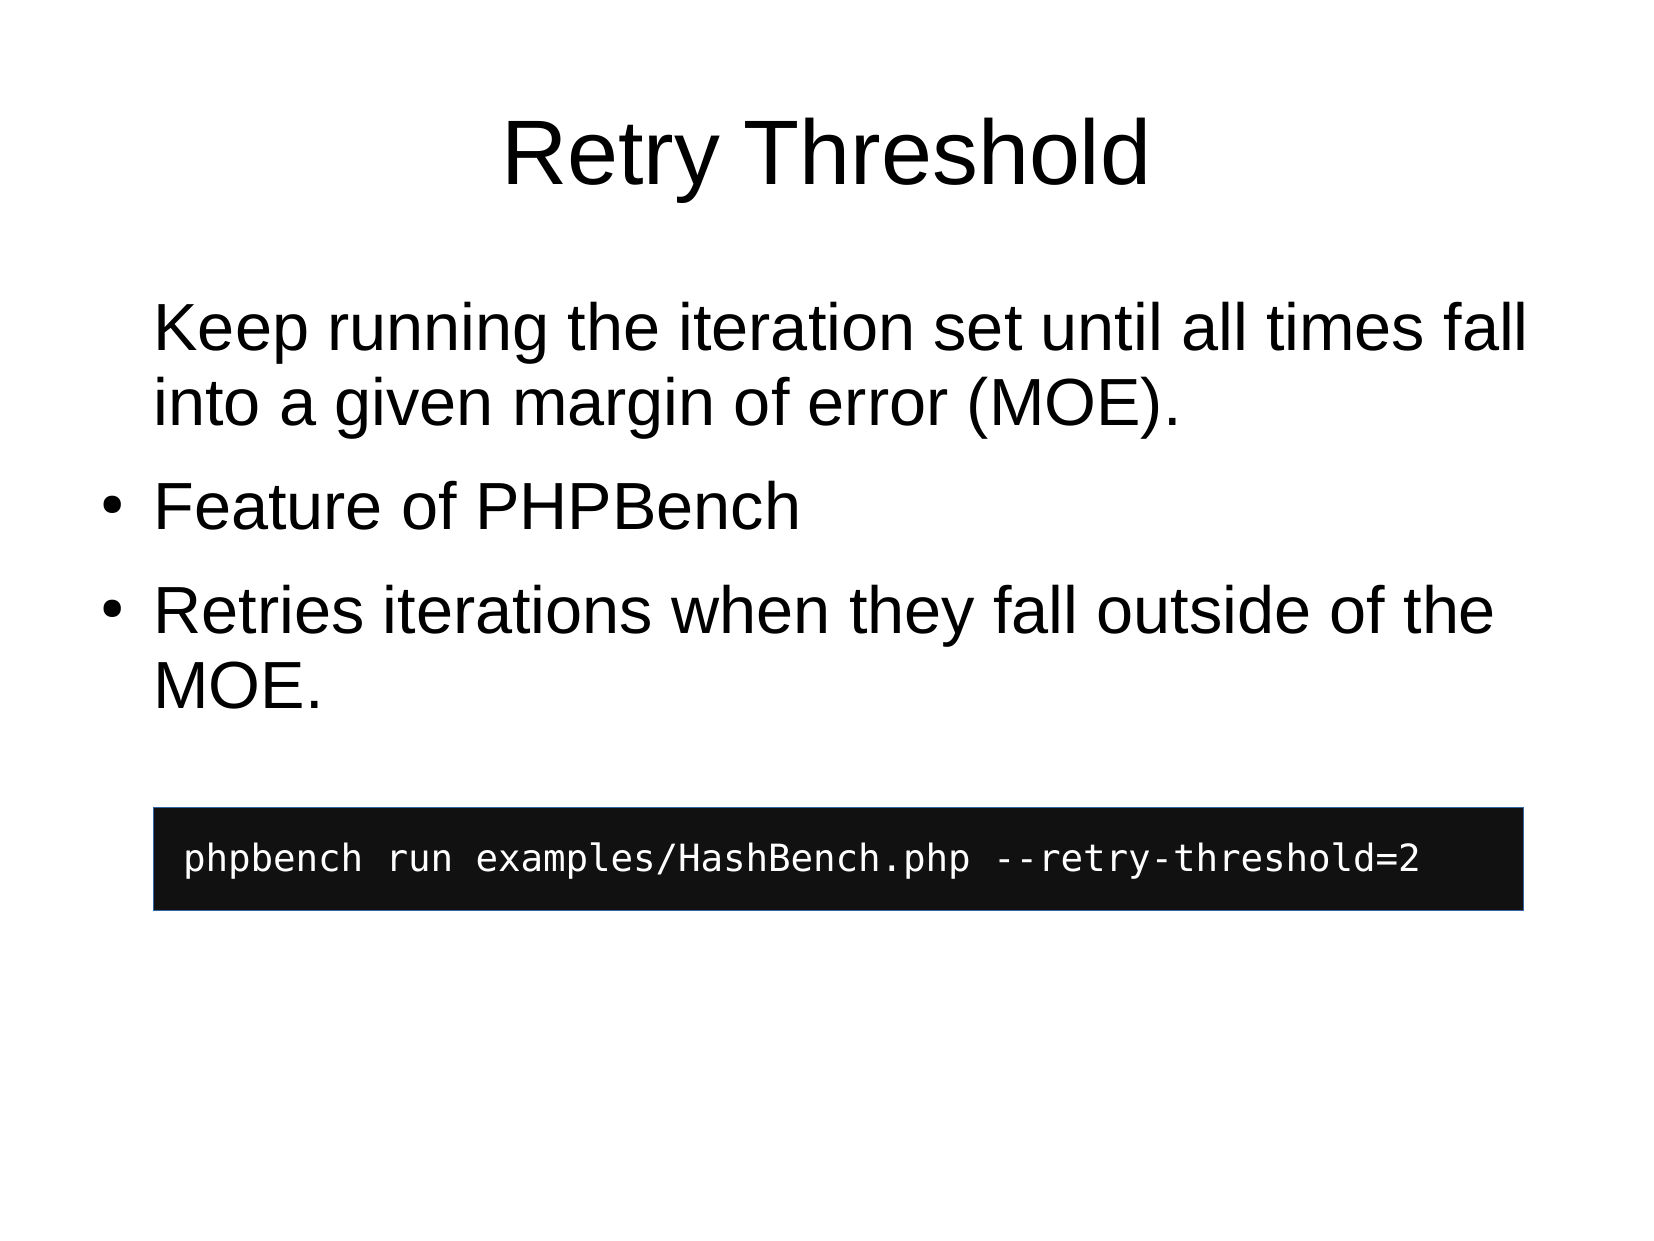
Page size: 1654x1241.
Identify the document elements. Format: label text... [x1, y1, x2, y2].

title Retry Threshold [82, 49, 1571, 257]
list Keep running the iteration set until all times fall into a given margin of error (MOE). Feature of PHPBench Retries iterations when they fall outside of the MOE. [82, 290, 1571, 1010]
text_box phpbench run examples/HashBench.php --retry-threshold=2 [153, 807, 1524, 911]
